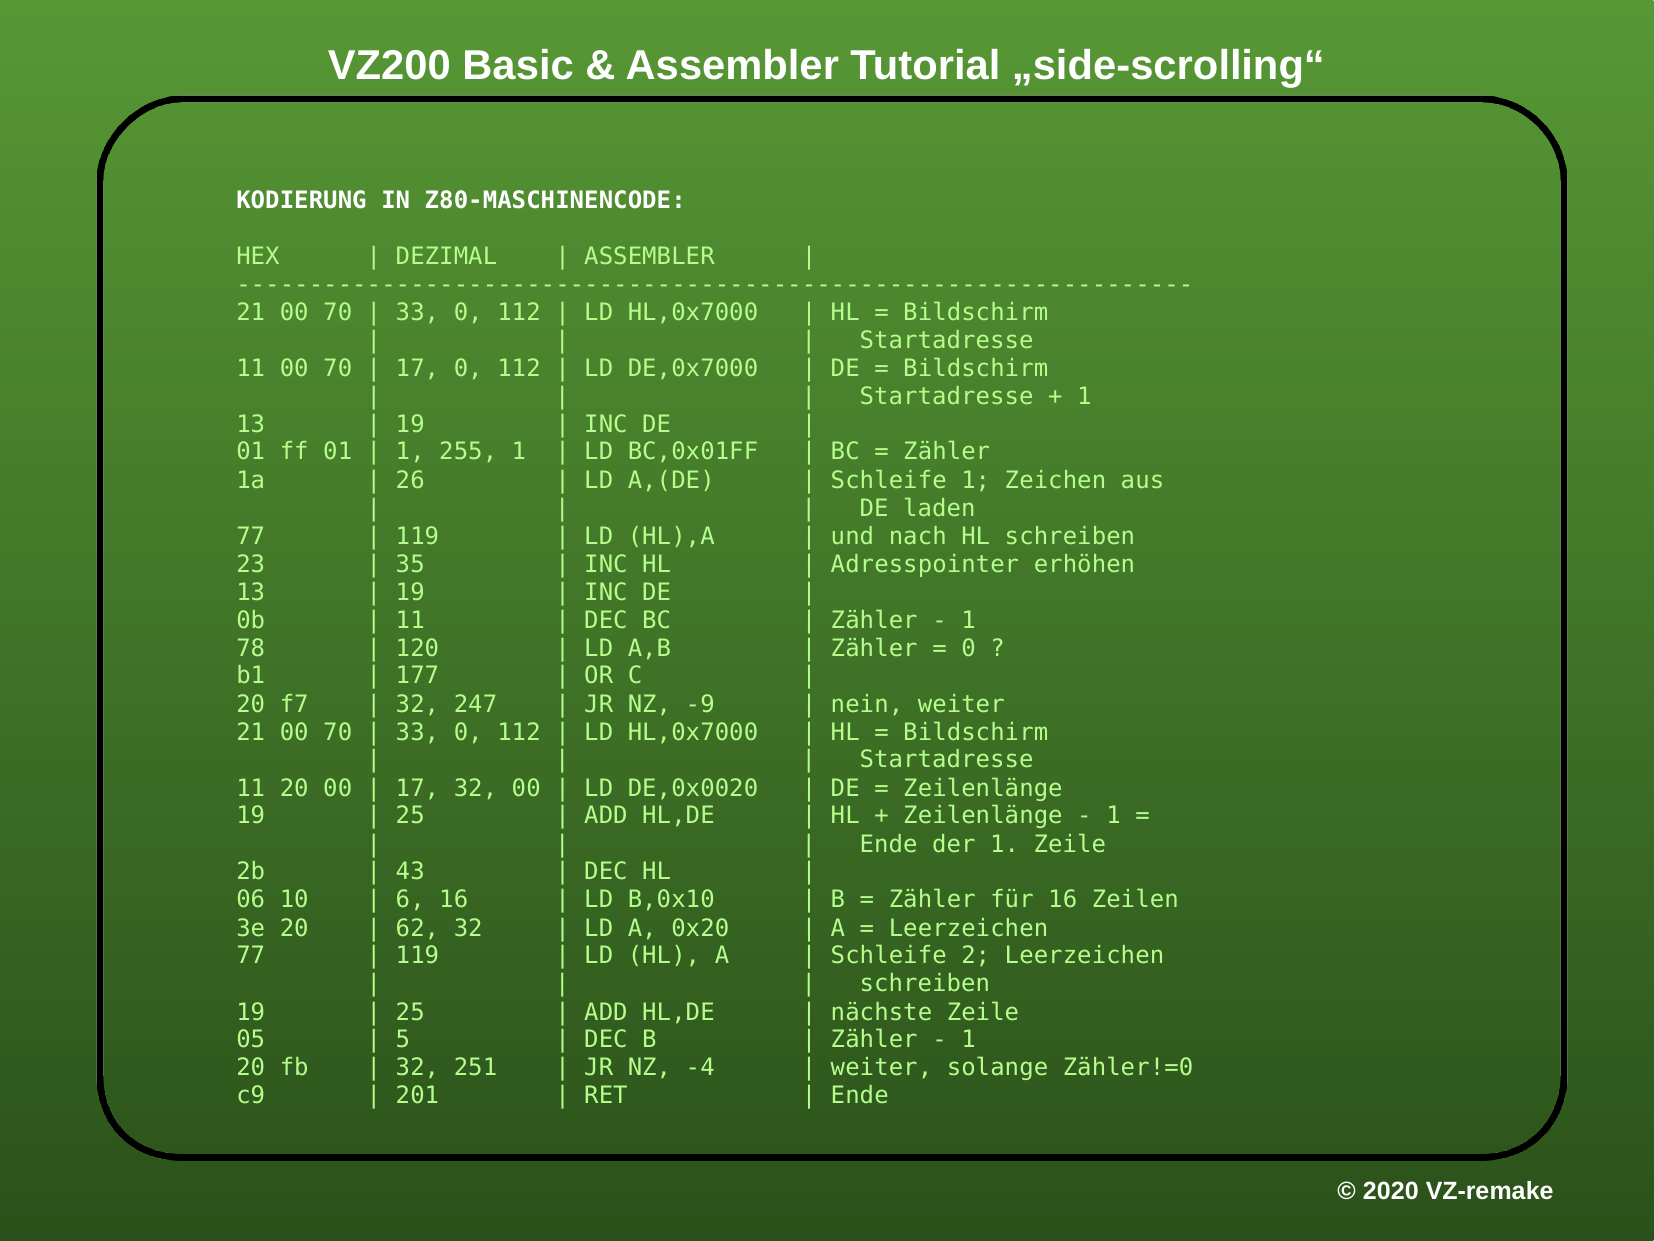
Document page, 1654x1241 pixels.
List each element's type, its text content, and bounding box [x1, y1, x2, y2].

picture [59, 58, 1607, 1199]
list KODIERUNG IN Z80-MASCHINENCODE: HEX | DEZIMAL | ASSEMBLER | ------------------------------------------------------------------ 21 00 70 | 33, 0, 112 | LD HL,0x7000 | HL = Bildschirm | | | Startadresse 11 00 70 | 17, 0, 112 | LD DE,0x7000 | DE = Bildschirm | | | Startadresse + 1 13 | 19 | INC DE | 01 ff 01 | 1, 255, 1 | LD BC,0x01FF | BC = Zähler 1a | 26 | LD A,(DE) | Schleife 1; Zeichen aus | | | DE laden 77 | 119 | LD (HL),A | und nach HL schreiben 23 | 35 | INC HL | Adresspointer erhöhen 13 | 19 | INC DE | 0b | 11 | DEC BC | Zähler - 1 78 | 120 | LD A,B | Zähler = 0 ? b1 | 177 | OR C | 20 f7 | 32, 247 | JR NZ, -9 | nein, weiter 21 00 70 | 33, 0, 112 | LD HL,0x7000 | HL = Bildschirm | | | Startadresse 11 20 00 | 17, 32, 00 | LD DE,0x0020 | DE = Zeilenlänge 19 | 25 | ADD HL,DE | HL + Zeilenlänge - 1 = | | | Ende der 1. Zeile 2b | 43 | DEC HL | 06 10 | 6, 16 | LD B,0x10 | B = Zähler für 16 Zeilen 3e 20 | 62, 32 | LD A, 0x20 | A = Leerzeichen 77 | 119 | LD (HL), A | Schleife 2; Leerzeichen | | | schreiben 19 | 25 | ADD HL,DE | nächste Zeile 05 | 5 | DEC B | Zähler - 1 20 fb | 32, 251 | JR NZ, -4 | weiter, solange Zähler!=0 c9 | 201 | RET | Ende [236, 129, 1571, 1111]
picture [1408, 1184, 1413, 1196]
picture [1339, 1183, 1354, 1198]
title VZ200 Basic & Assembler Tutorial „side-scrolling“ [82, 35, 1571, 95]
picture [1502, 1188, 1506, 1199]
picture [1380, 1184, 1385, 1196]
